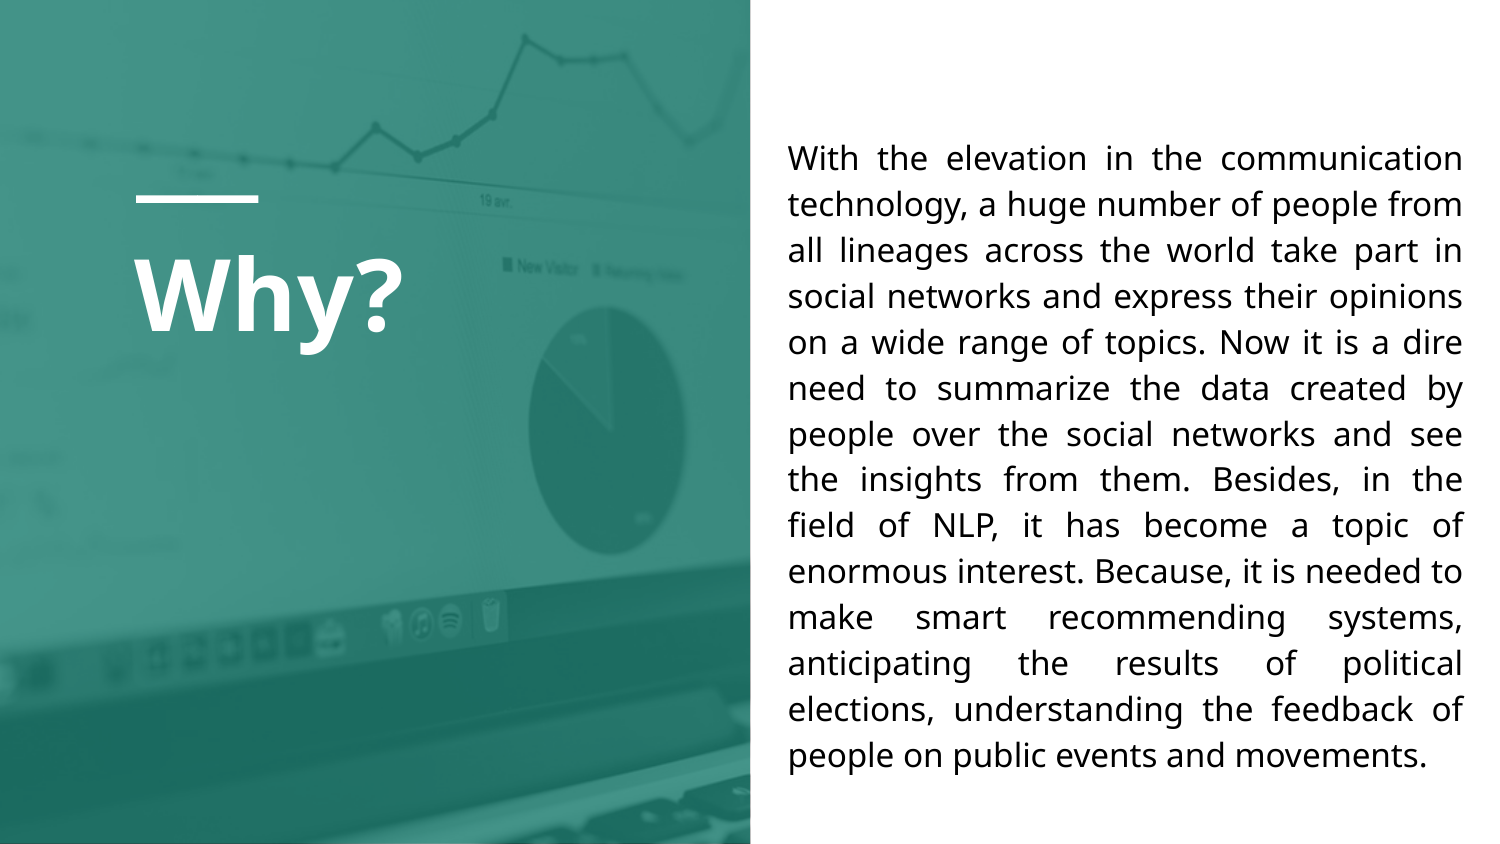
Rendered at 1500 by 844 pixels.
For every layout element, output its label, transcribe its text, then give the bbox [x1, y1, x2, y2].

list With the elevation in the communication technology, a huge number of people from all lineages across the world take part in social networks and express their opinions on a wide range of topics. Now it is a dire need to summarize the data created by people over the social networks and see the insights from them. Besides, in the field of NLP, it has become a topic of enormous interest. Because, it is needed to make smart recommending systems, anticipating the results of political elections, understanding the feedback of people on public events and movements. [772, 116, 1480, 834]
title Why? [119, 216, 662, 494]
